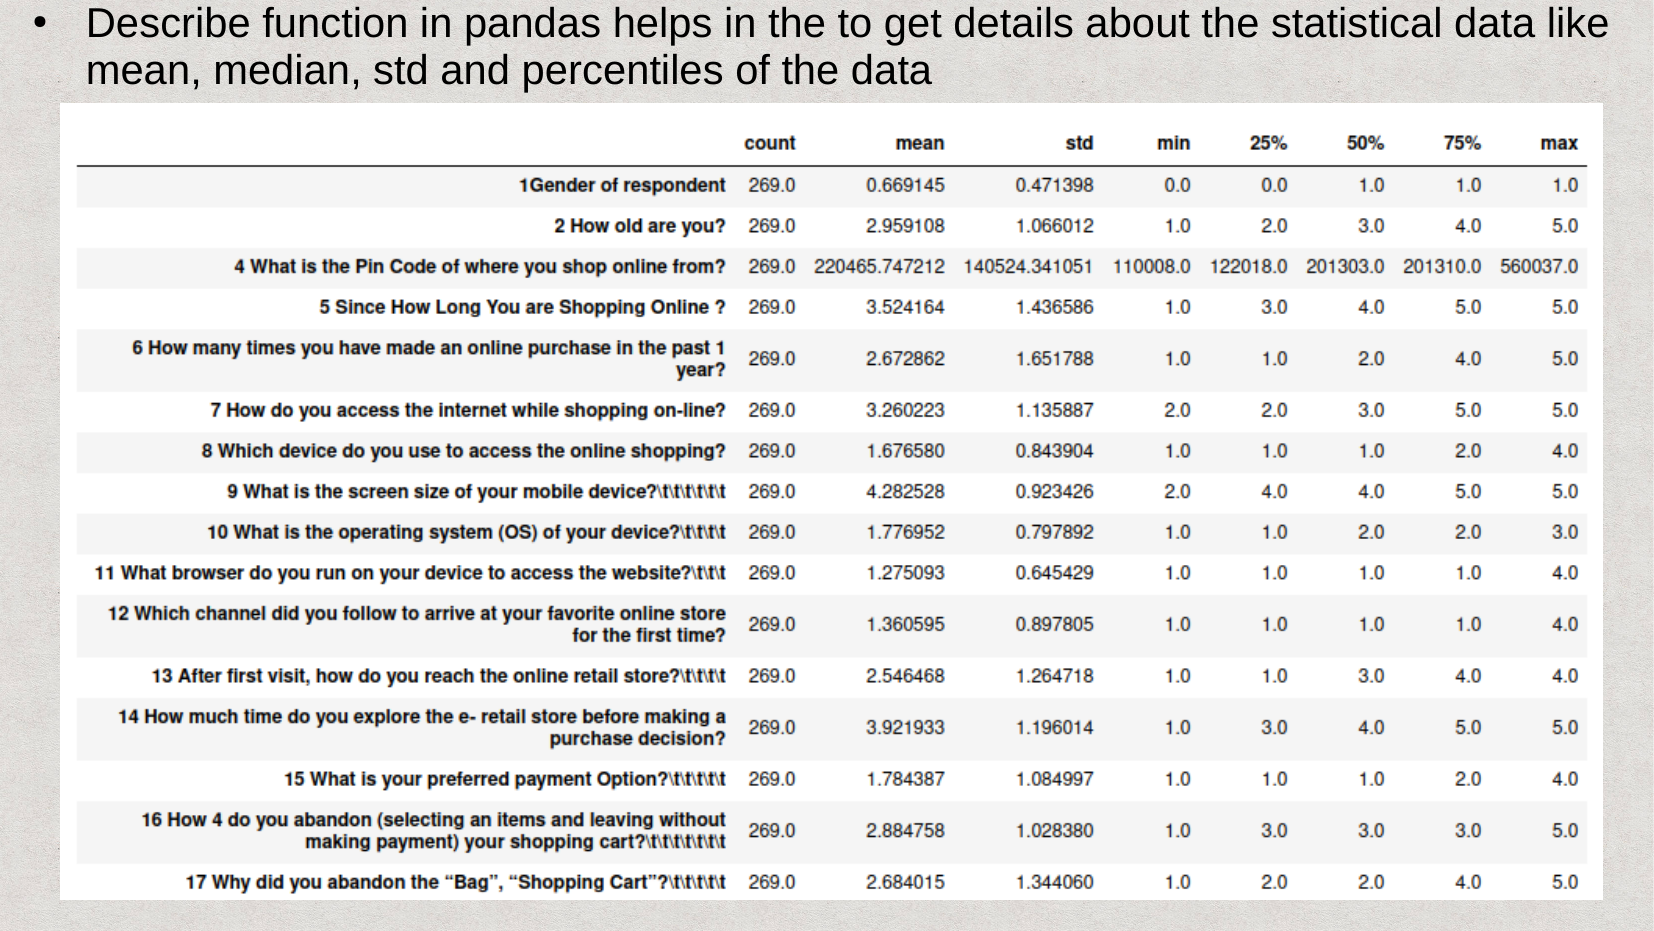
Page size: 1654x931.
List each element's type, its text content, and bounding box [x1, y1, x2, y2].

picture [0, 0, 1654, 931]
list Describe function in pandas helps in the to get details about the statistical data like mean, median, std and percentiles of the data [15, 0, 1621, 901]
